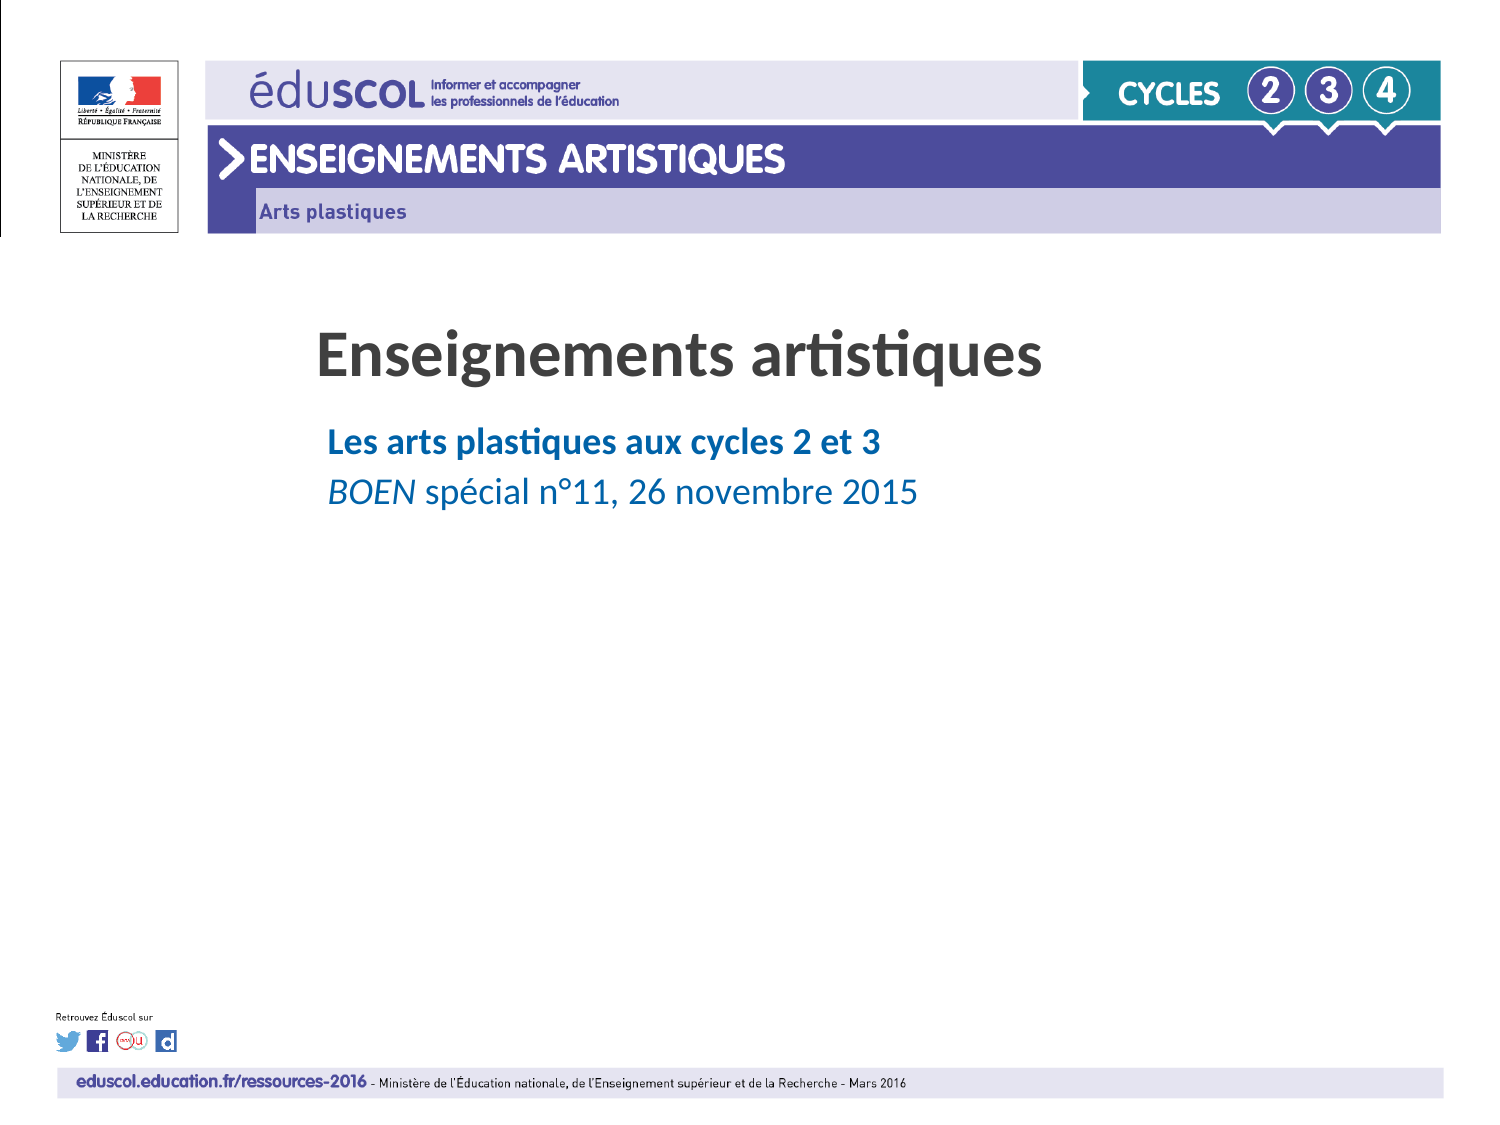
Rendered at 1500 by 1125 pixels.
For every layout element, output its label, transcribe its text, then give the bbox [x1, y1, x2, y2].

picture [0, 1008, 1500, 1125]
picture [0, 0, 1500, 237]
text_box Les arts plastiques aux cycles 2 et 3 BOEN spécial n°11, 26 novembre 2015 [312, 408, 1329, 520]
text_box Enseignements artistiques [301, 302, 1317, 480]
